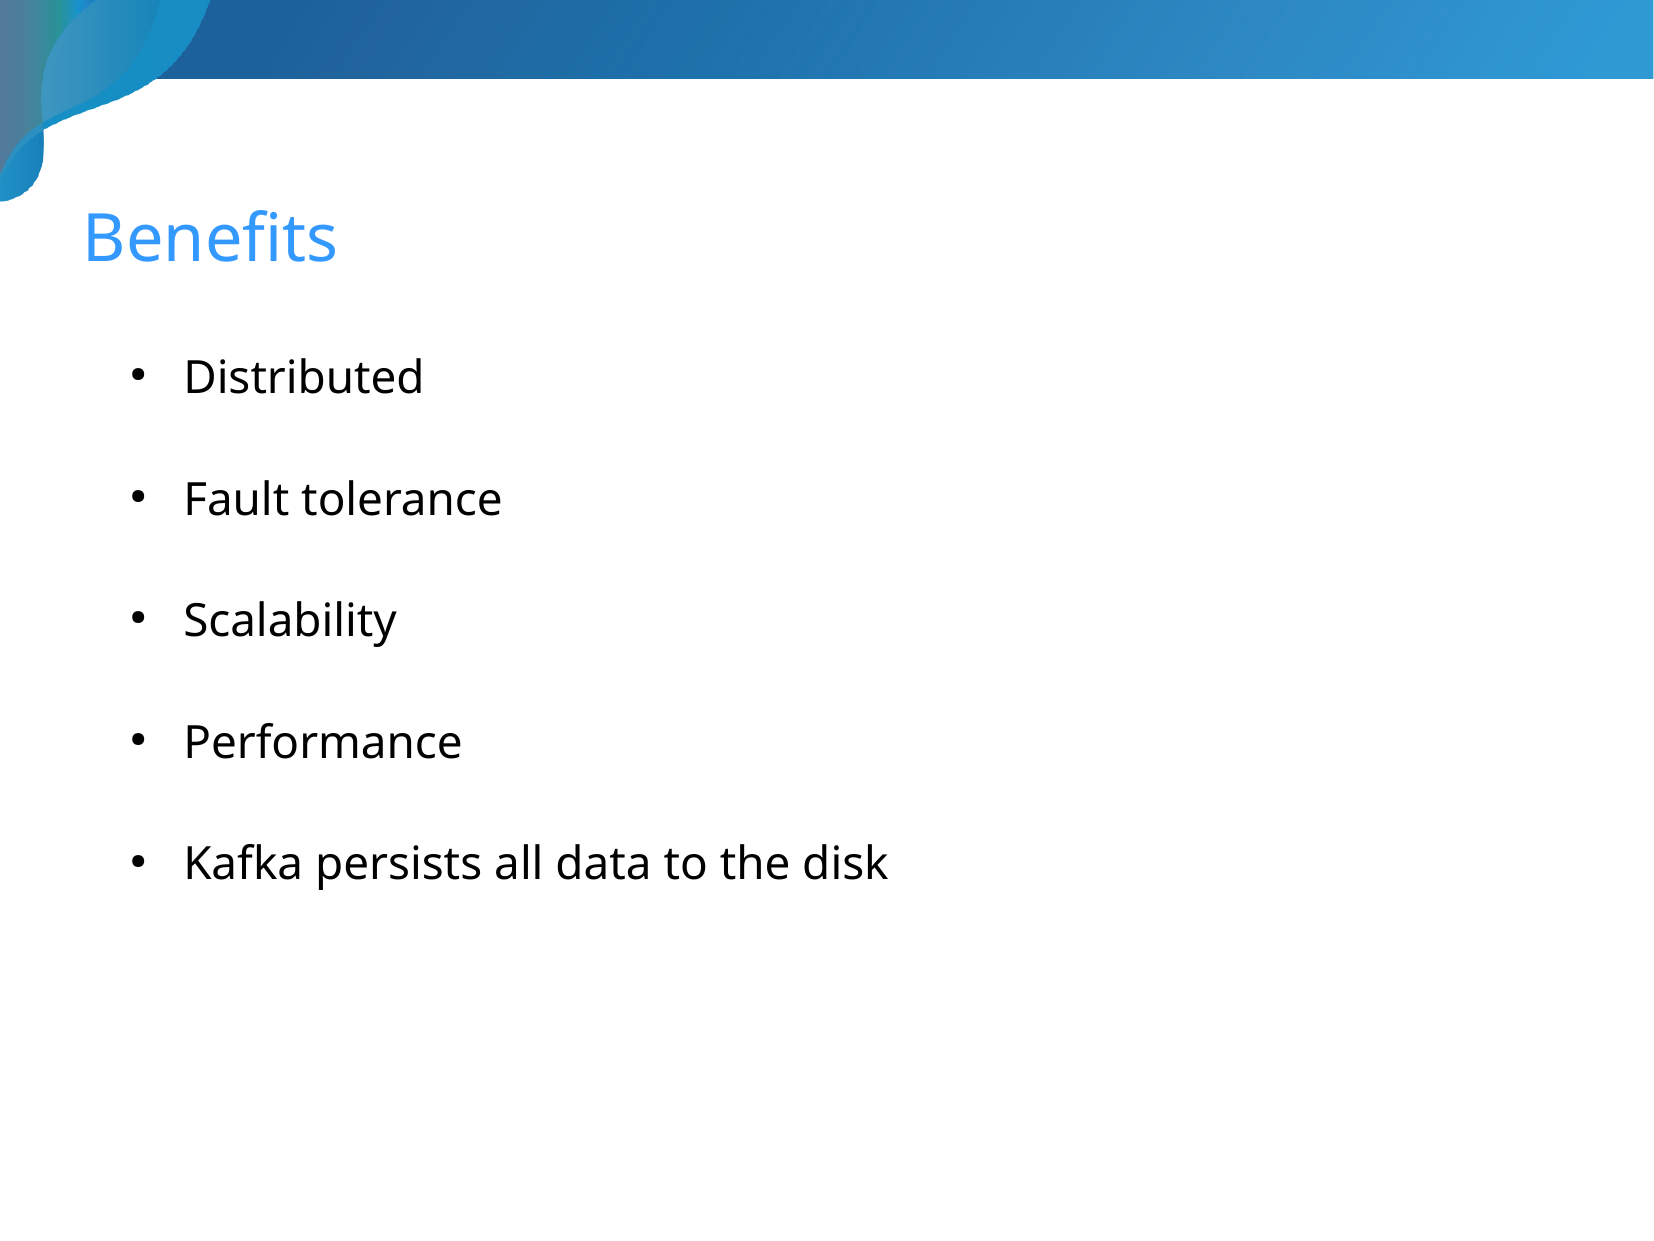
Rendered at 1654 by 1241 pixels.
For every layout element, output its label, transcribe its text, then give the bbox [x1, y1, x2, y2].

title Benefits [82, 132, 1571, 340]
list Distributed Fault tolerance Scalability Performance Kafka persists all data to the disk [75, 222, 1564, 980]
picture [0, 0, 1654, 1241]
